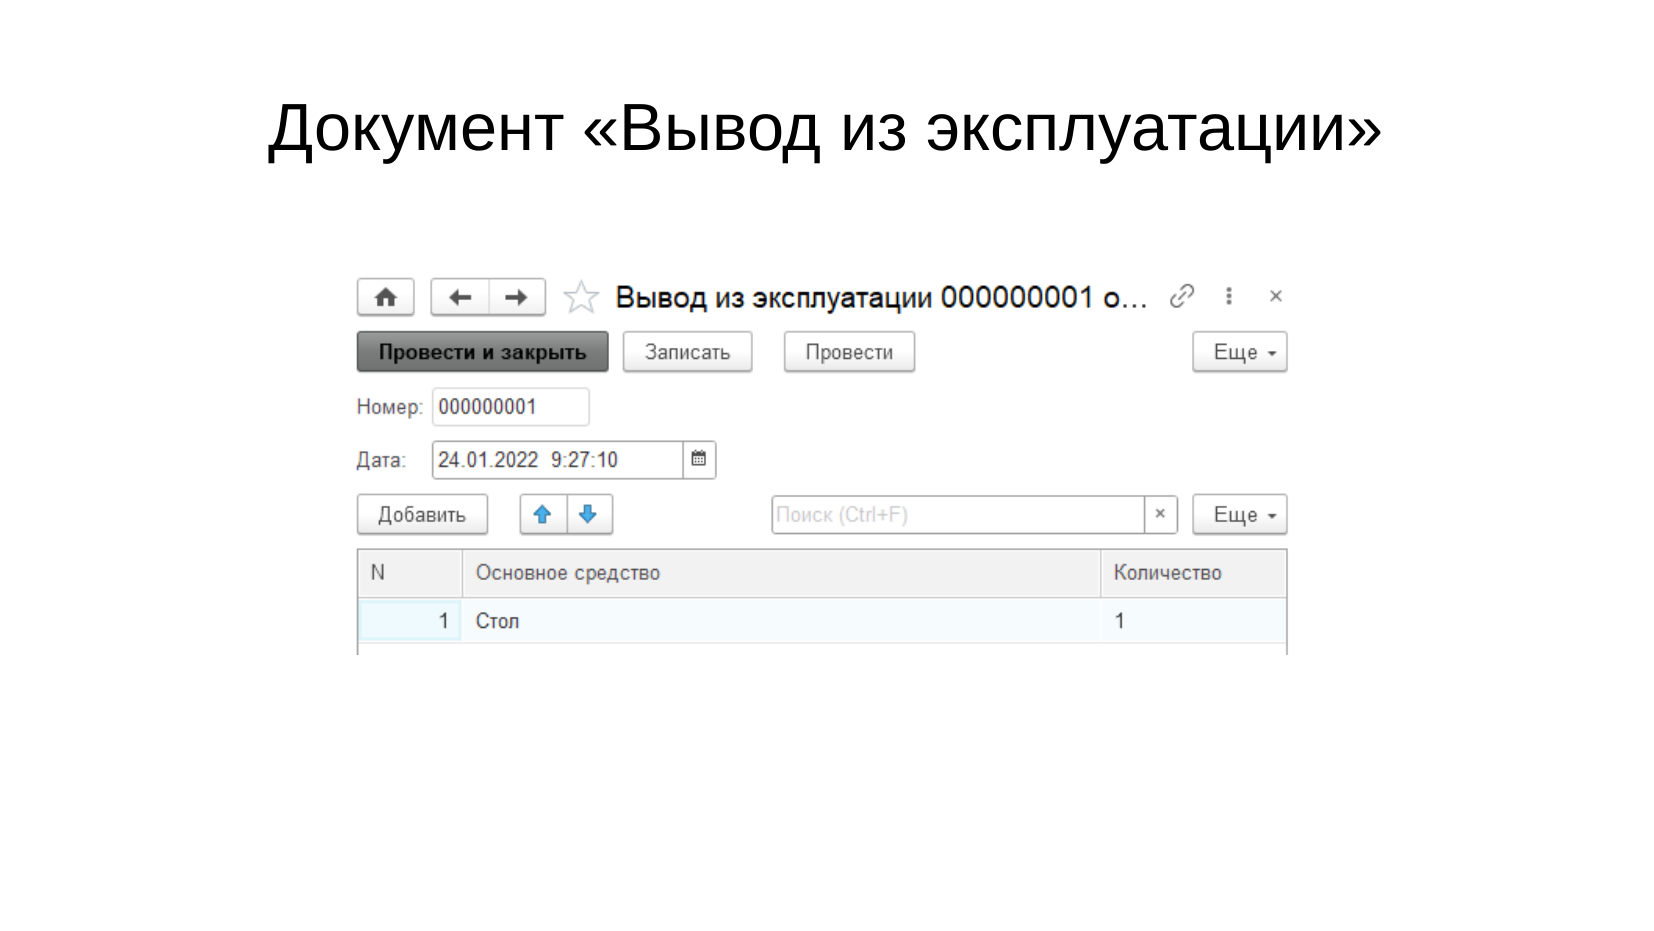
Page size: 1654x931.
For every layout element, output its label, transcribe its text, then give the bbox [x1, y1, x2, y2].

text_box Документ «Вывод из эксплуатации» [105, 82, 1549, 172]
picture [354, 275, 1299, 655]
